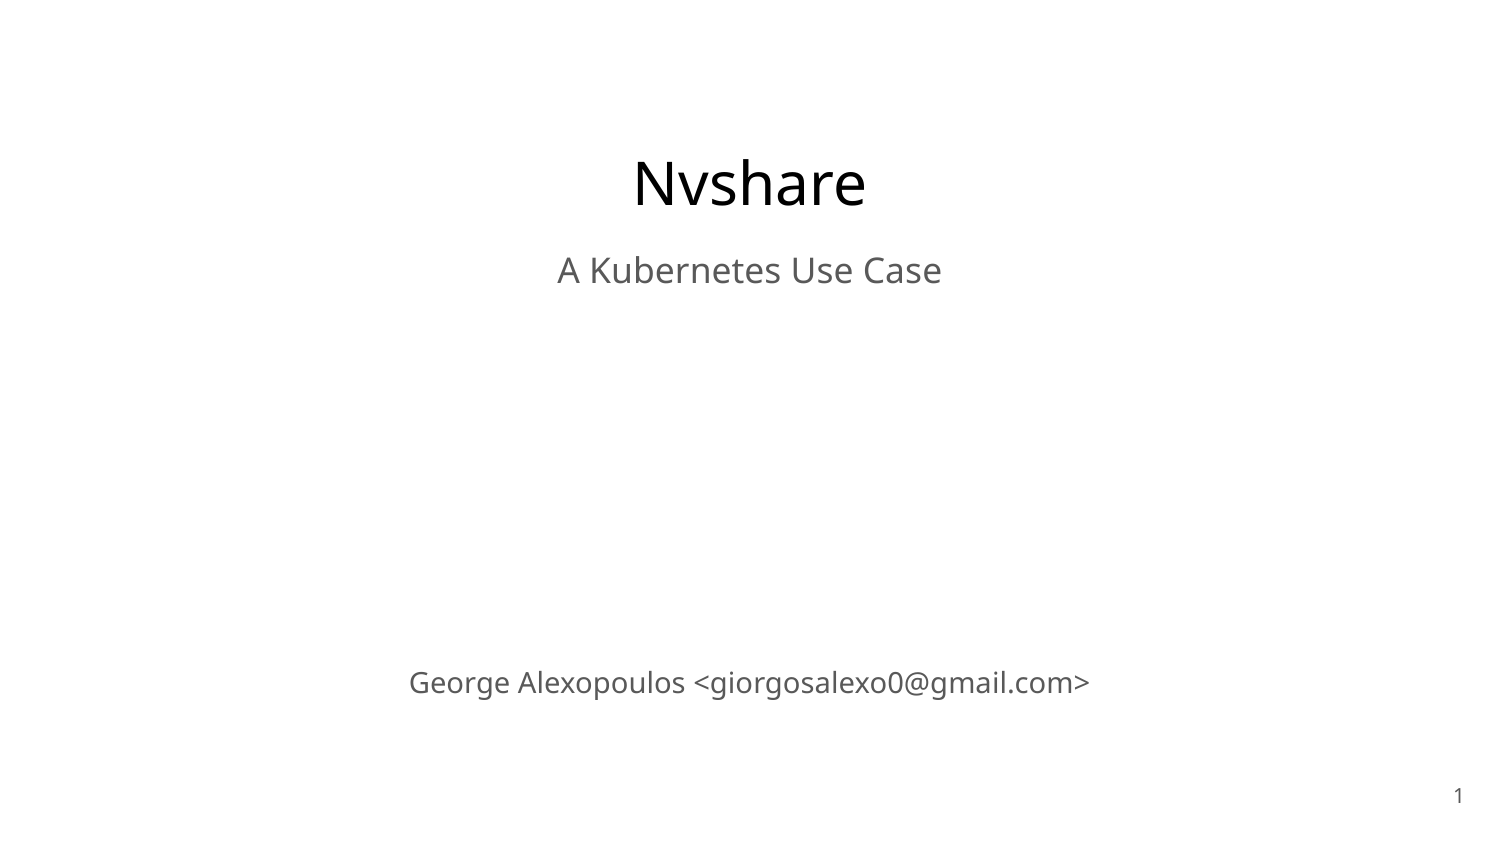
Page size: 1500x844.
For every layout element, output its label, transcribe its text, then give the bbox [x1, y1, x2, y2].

text_box George Alexopoulos <giorgosalexo0@gmail.com> [72, 634, 1427, 729]
slide_number <number> [1389, 764, 1480, 830]
title Nvshare A Kubernetes Use Case [51, 49, 1449, 387]
